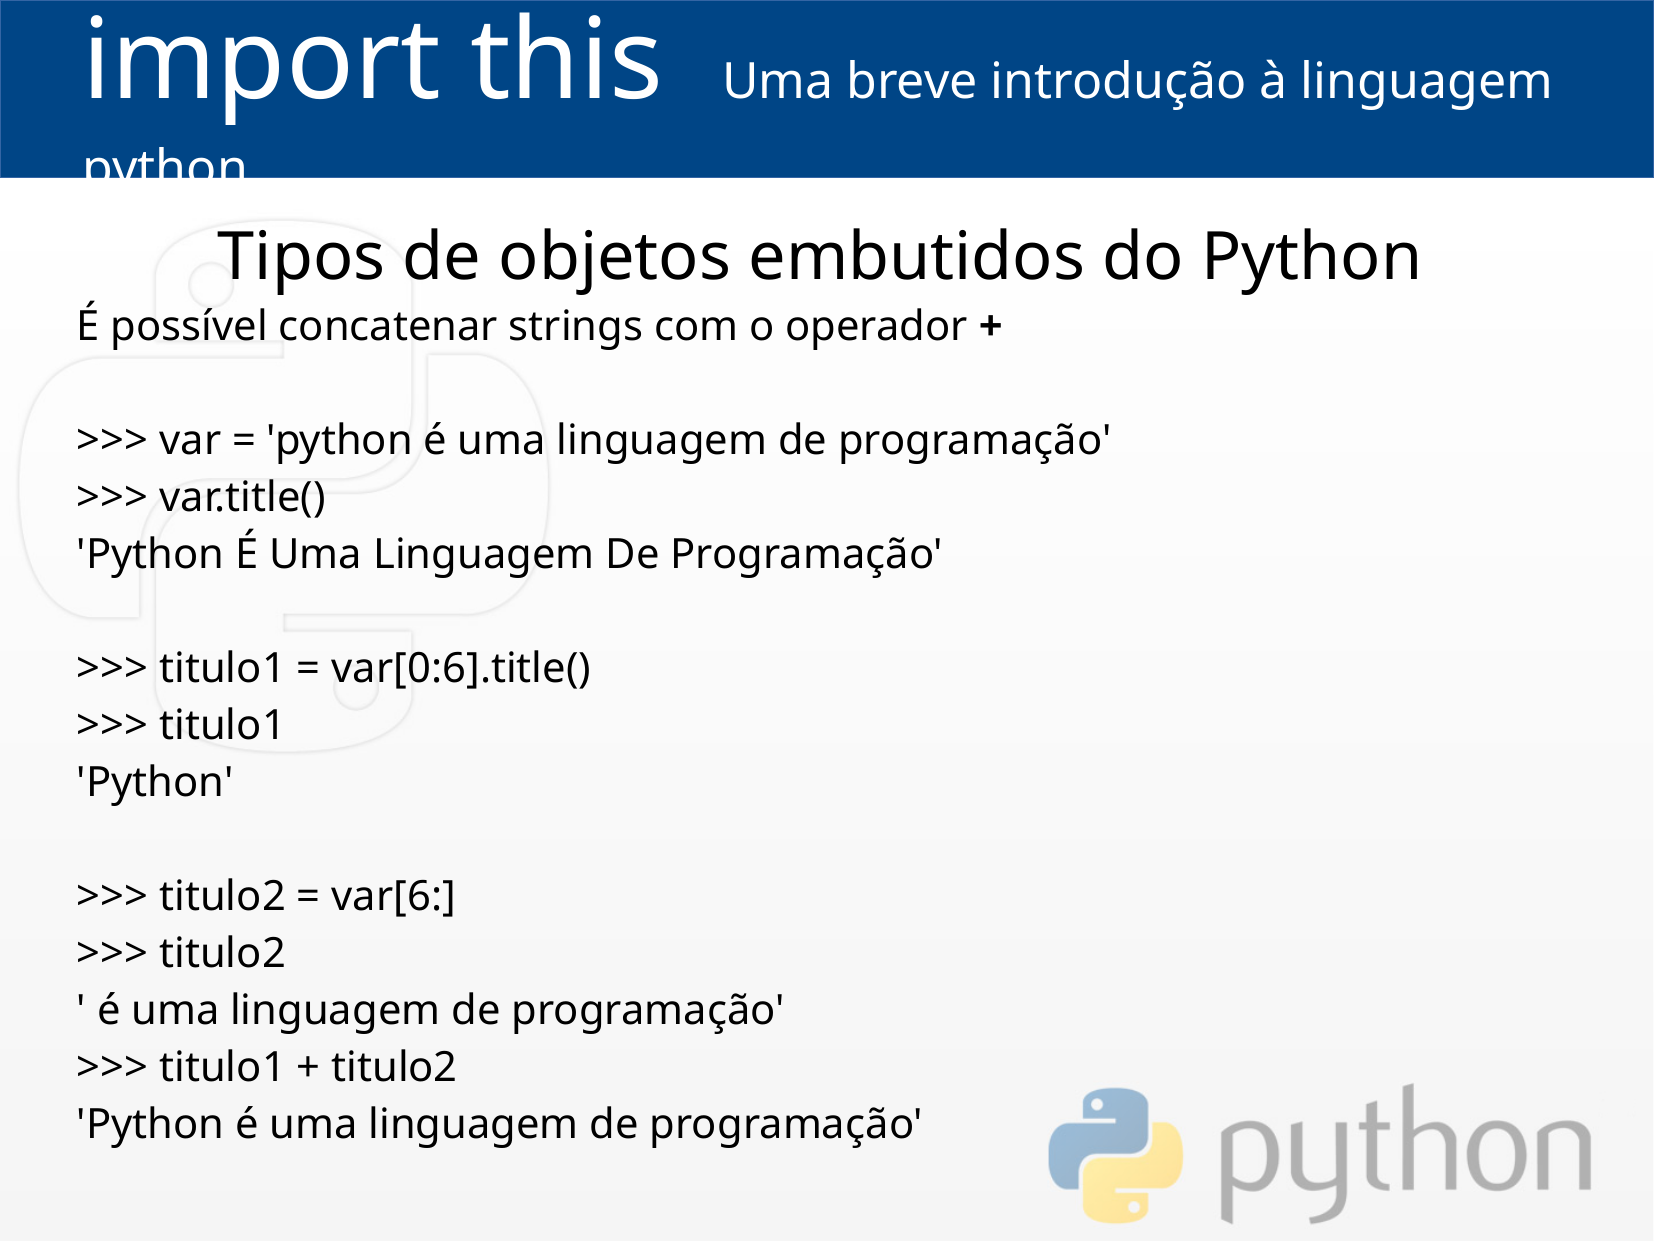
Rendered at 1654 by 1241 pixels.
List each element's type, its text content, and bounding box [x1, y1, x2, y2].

text_box [0, 0, 1654, 178]
title import this Uma breve introdução à linguagem python [82, 1, 1571, 178]
text_box Tipos de objetos embutidos do Python [106, 200, 1536, 296]
subtitle É possível concatenar strings com o operador + >>> var = 'python é uma linguagem de programação' >>> var.title() 'Python É Uma Linguagem De Programação' >>> titulo1 = var[0:6].title() >>> titulo1 'Python' >>> titulo2 = var[6:] >>> titulo2 ' é uma linguagem de programação' >>> titulo1 + titulo2 'Python é uma linguagem de programação' [76, 319, 1565, 1128]
picture [0, 200, 1654, 1241]
